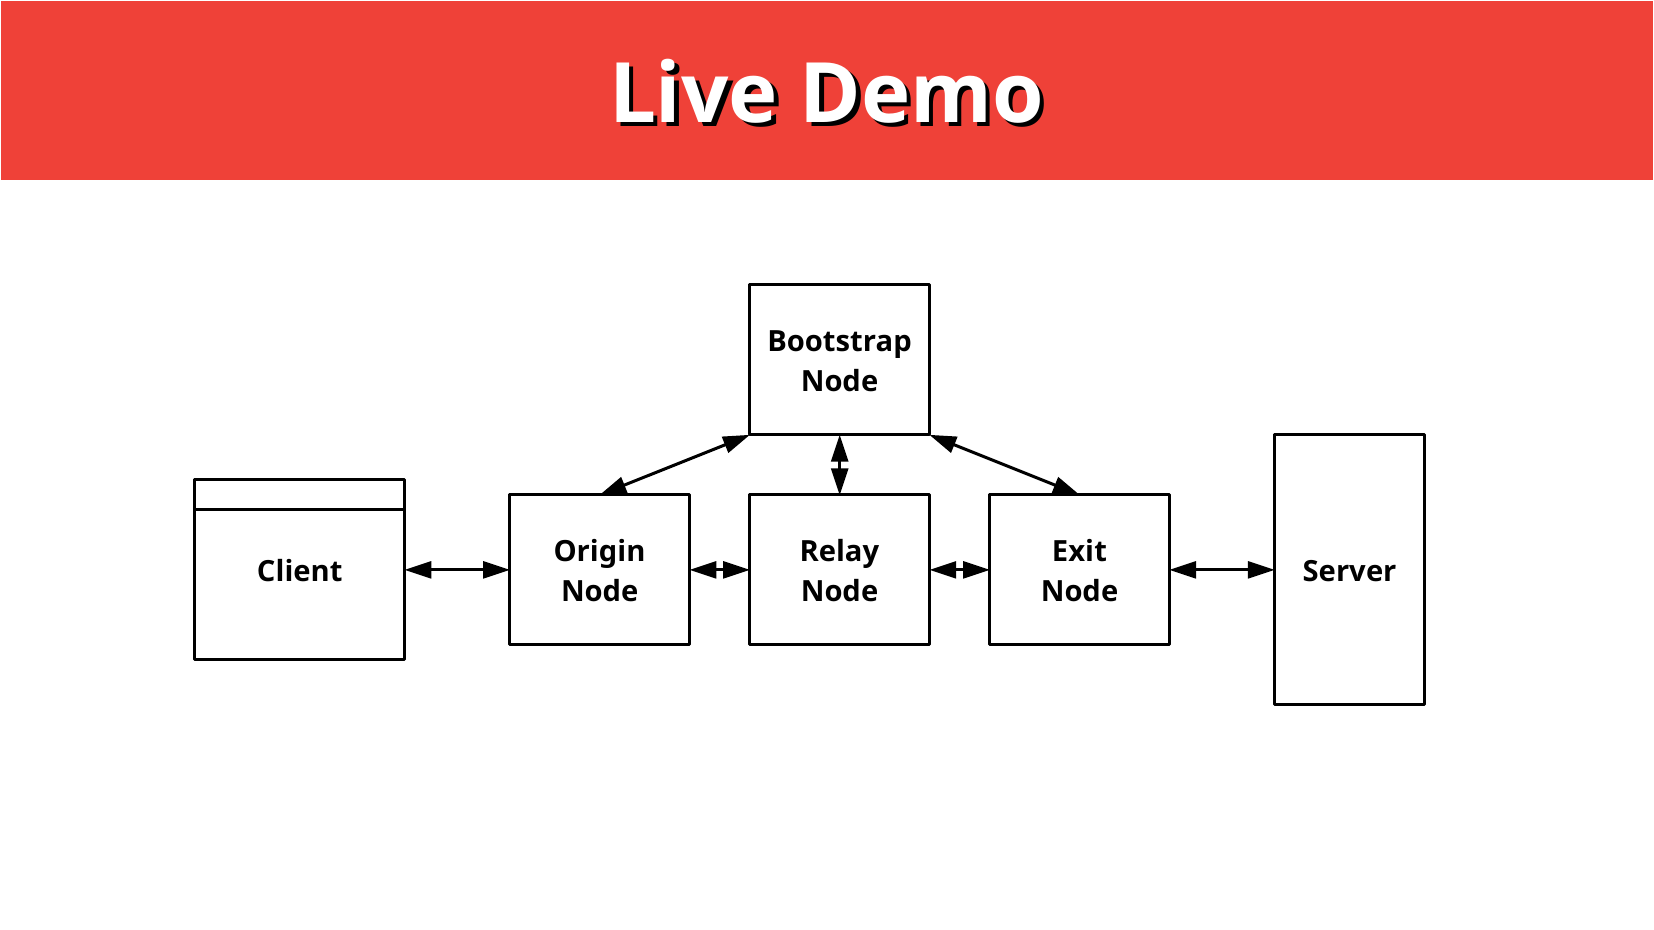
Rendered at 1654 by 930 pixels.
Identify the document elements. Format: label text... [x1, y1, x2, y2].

text_box Relay Node [749, 494, 930, 645]
text_box Bootstrap Node [749, 284, 930, 435]
subtitle [82, 217, 1571, 757]
text_box Client [194, 479, 405, 508]
text_box Live Demo [0, 0, 1653, 181]
text_box Server [1274, 434, 1425, 705]
text_box Client [194, 509, 405, 660]
text_box Origin Node [509, 494, 690, 645]
text_box Exit Node [989, 494, 1170, 645]
